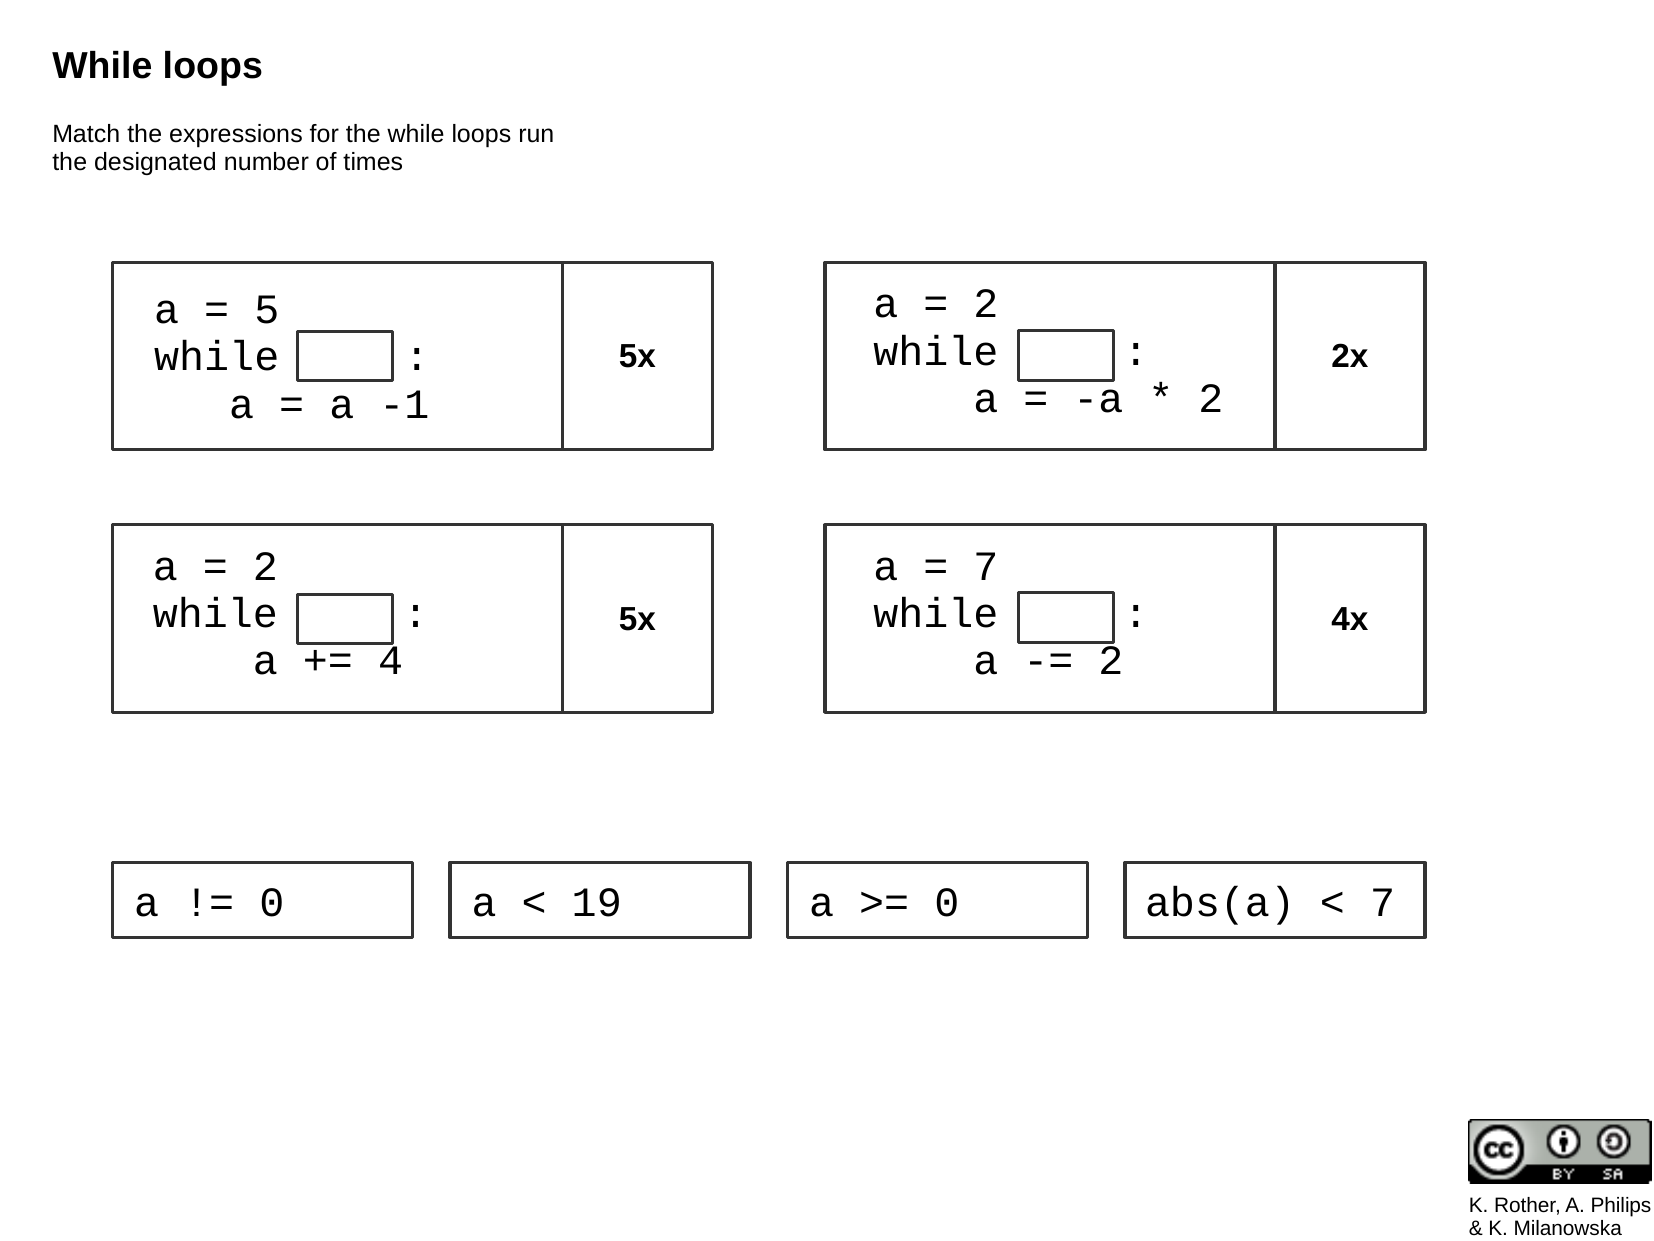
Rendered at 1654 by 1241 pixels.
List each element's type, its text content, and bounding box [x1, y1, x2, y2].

text_box a >= 0 [794, 874, 1034, 937]
text_box 5x [562, 262, 713, 450]
text_box a = 2 while : a = -a * 2 [858, 275, 1272, 482]
text_box 5x [562, 524, 713, 713]
text_box Match the expressions for the while loops run the designated number of times [37, 112, 601, 190]
text_box a != 0 [119, 874, 359, 937]
text_box 4x [1275, 524, 1426, 713]
text_box a = 5 while : a = a -1 [139, 281, 445, 488]
text_box [1018, 330, 1114, 381]
text_box 2x [1275, 262, 1426, 450]
text_box [297, 594, 393, 644]
text_box a < 19 [456, 874, 697, 937]
text_box [1018, 592, 1114, 643]
text_box While loops [37, 37, 563, 100]
text_box abs(a) < 7 [1130, 874, 1410, 937]
text_box [297, 331, 393, 381]
text_box a = 2 while : a += 4 [138, 538, 514, 745]
picture [1468, 1119, 1652, 1184]
text_box a = 7 while : a -= 2 [858, 538, 1234, 745]
